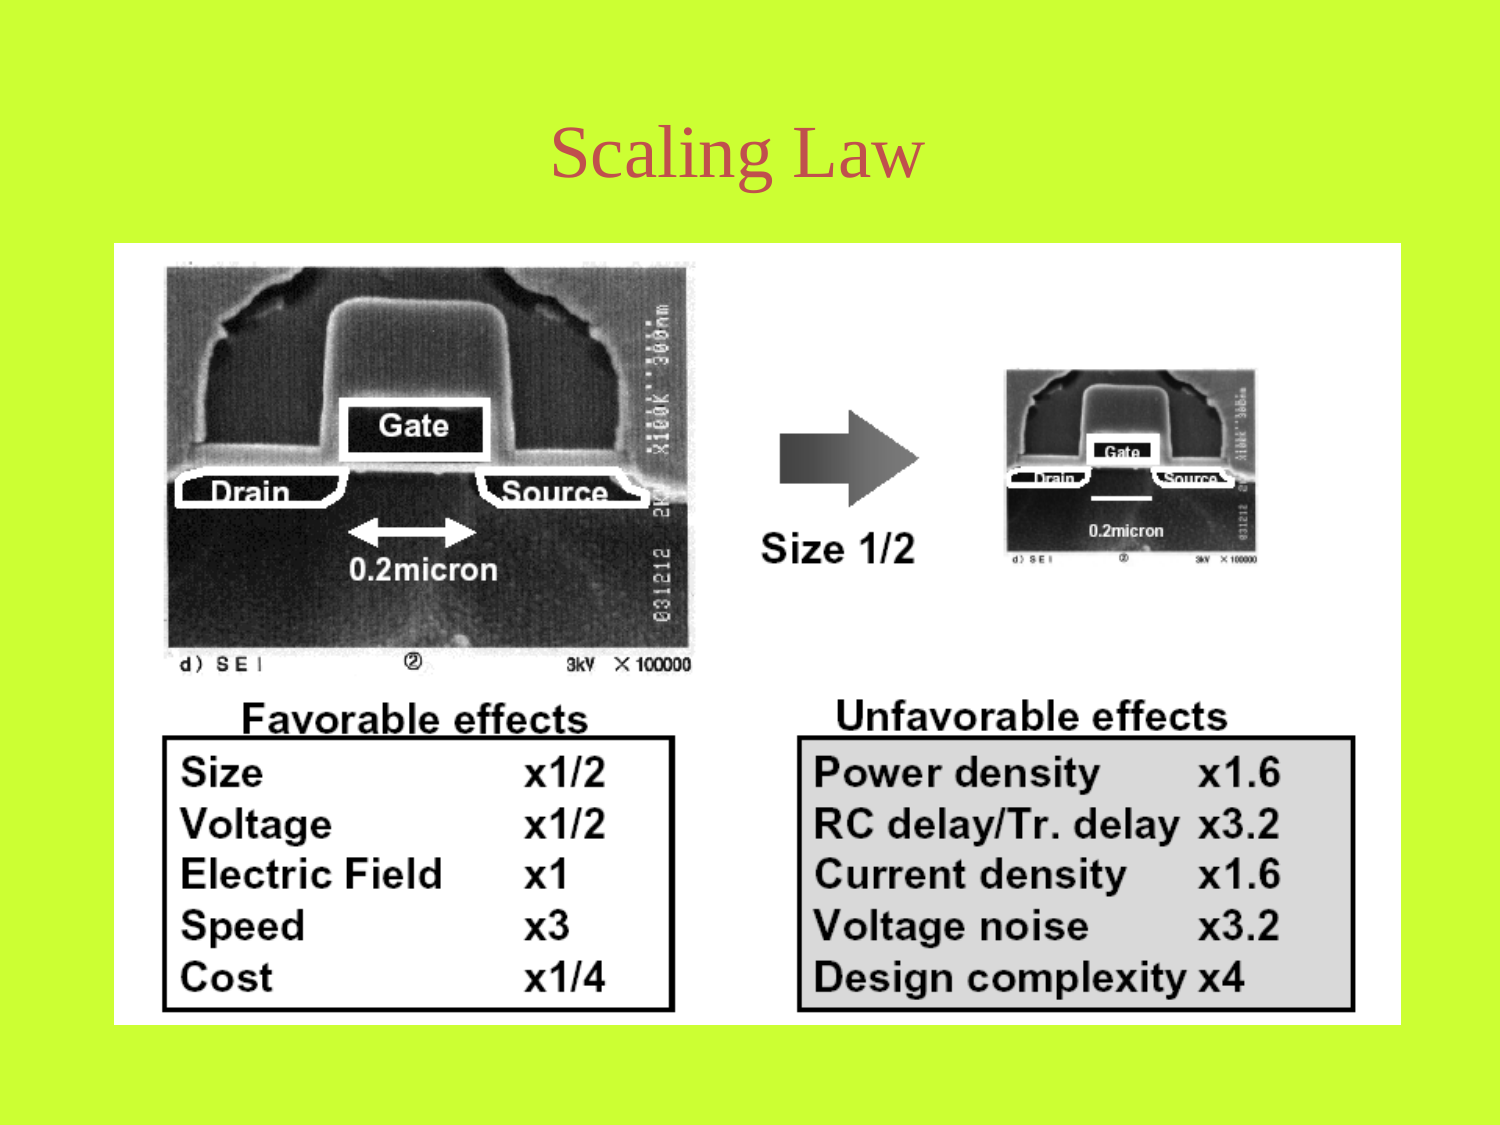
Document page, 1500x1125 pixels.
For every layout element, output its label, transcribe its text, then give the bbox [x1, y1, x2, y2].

text_box Scaling Law [99, 99, 1375, 201]
picture [114, 243, 1401, 1026]
